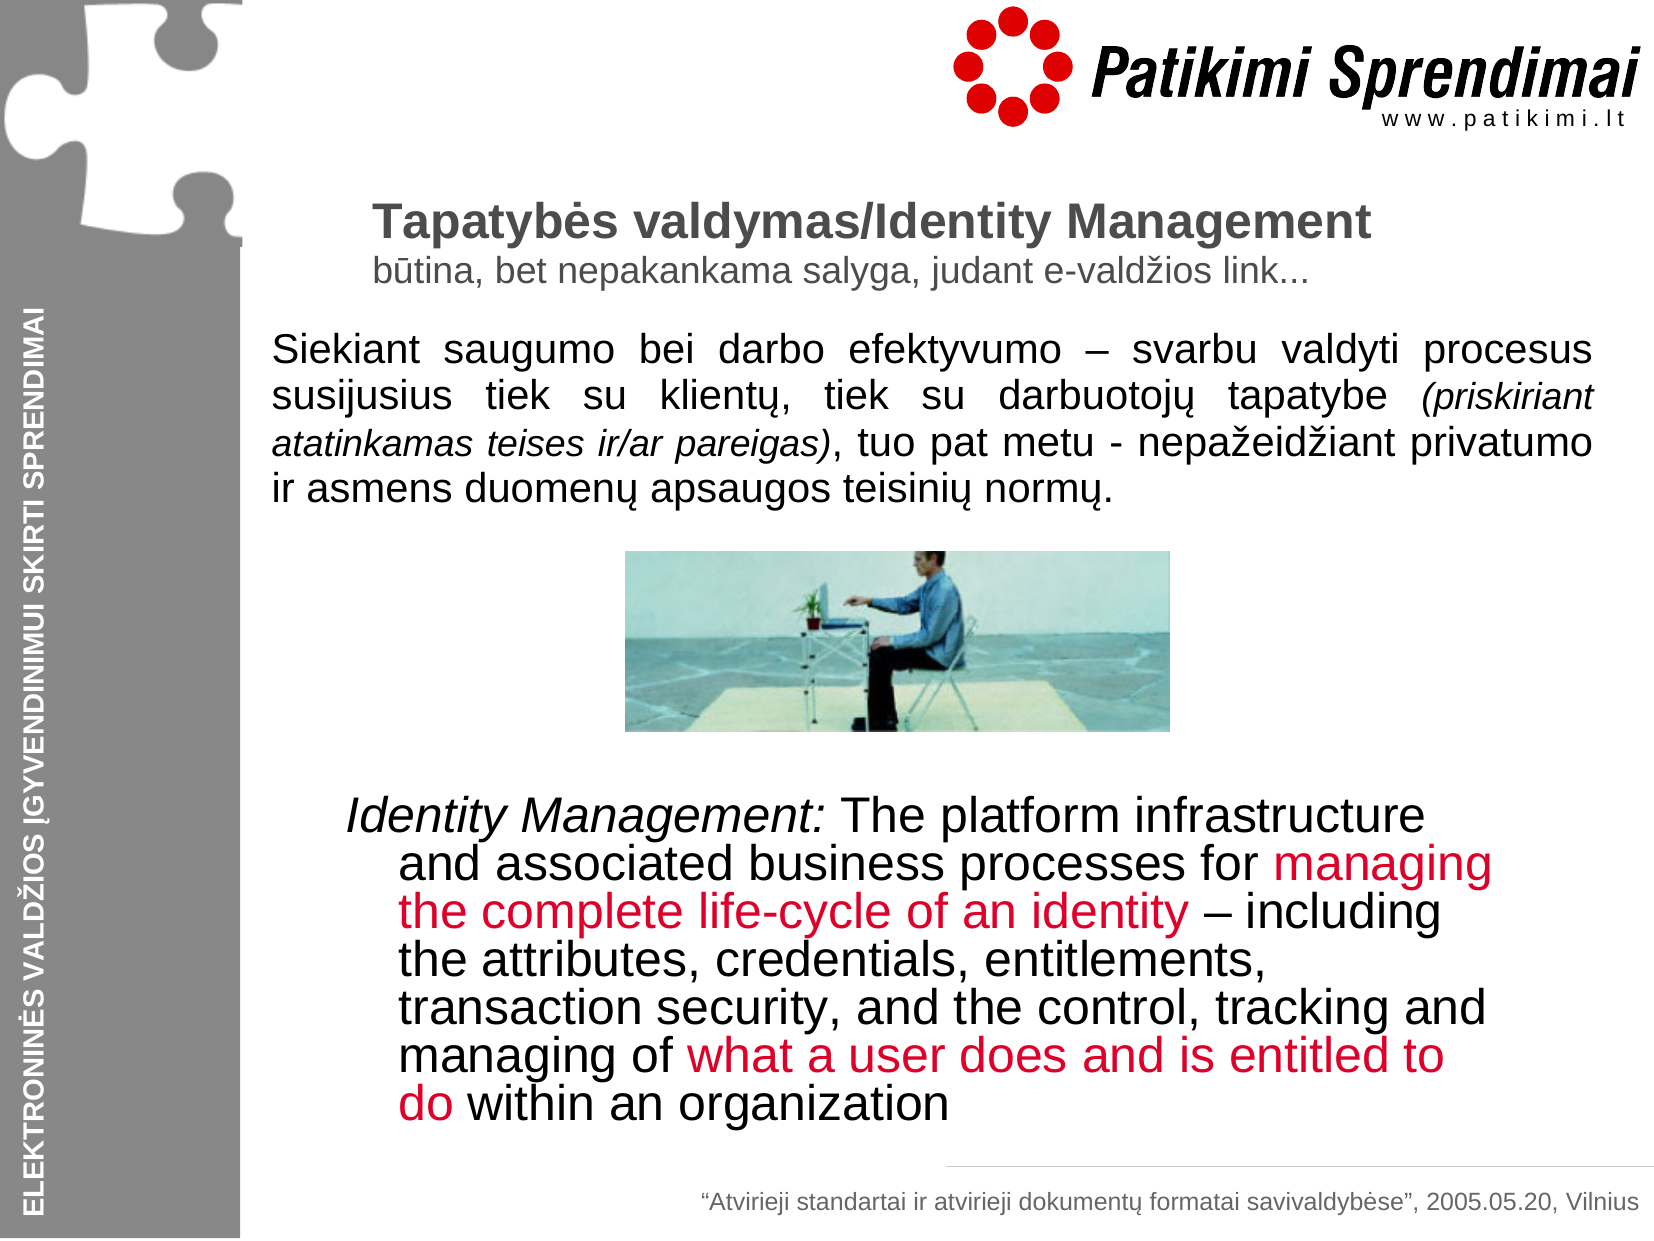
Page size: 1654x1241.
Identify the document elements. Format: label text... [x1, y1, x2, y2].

text_box Tapatybės valdymas/Identity Management būtina, bet nepakankama salyga, judant e-valdžios link... [372, 193, 1601, 296]
text_box Siekiant saugumo bei darbo efektyvumo – svarbu valdyti procesus susijusius tiek su klientų, tiek su darbuotojų tapatybe (priskiriant atatinkamas teises ir/ar pareigas), tuo pat metu - nepažeidžiant privatumo ir asmens duomenų apsaugos teisinių normų. [271, 325, 1594, 1094]
list Identity Management: The platform infrastructure and associated business processes for managing the complete life-cycle of an identity – including the attributes, credentials, entitlements, transaction security, and the control, tracking and managing of what a user does and is entitled to do within an organization [312, 1094, 1526, 1241]
picture [953, 6, 1641, 127]
picture [625, 551, 1170, 732]
